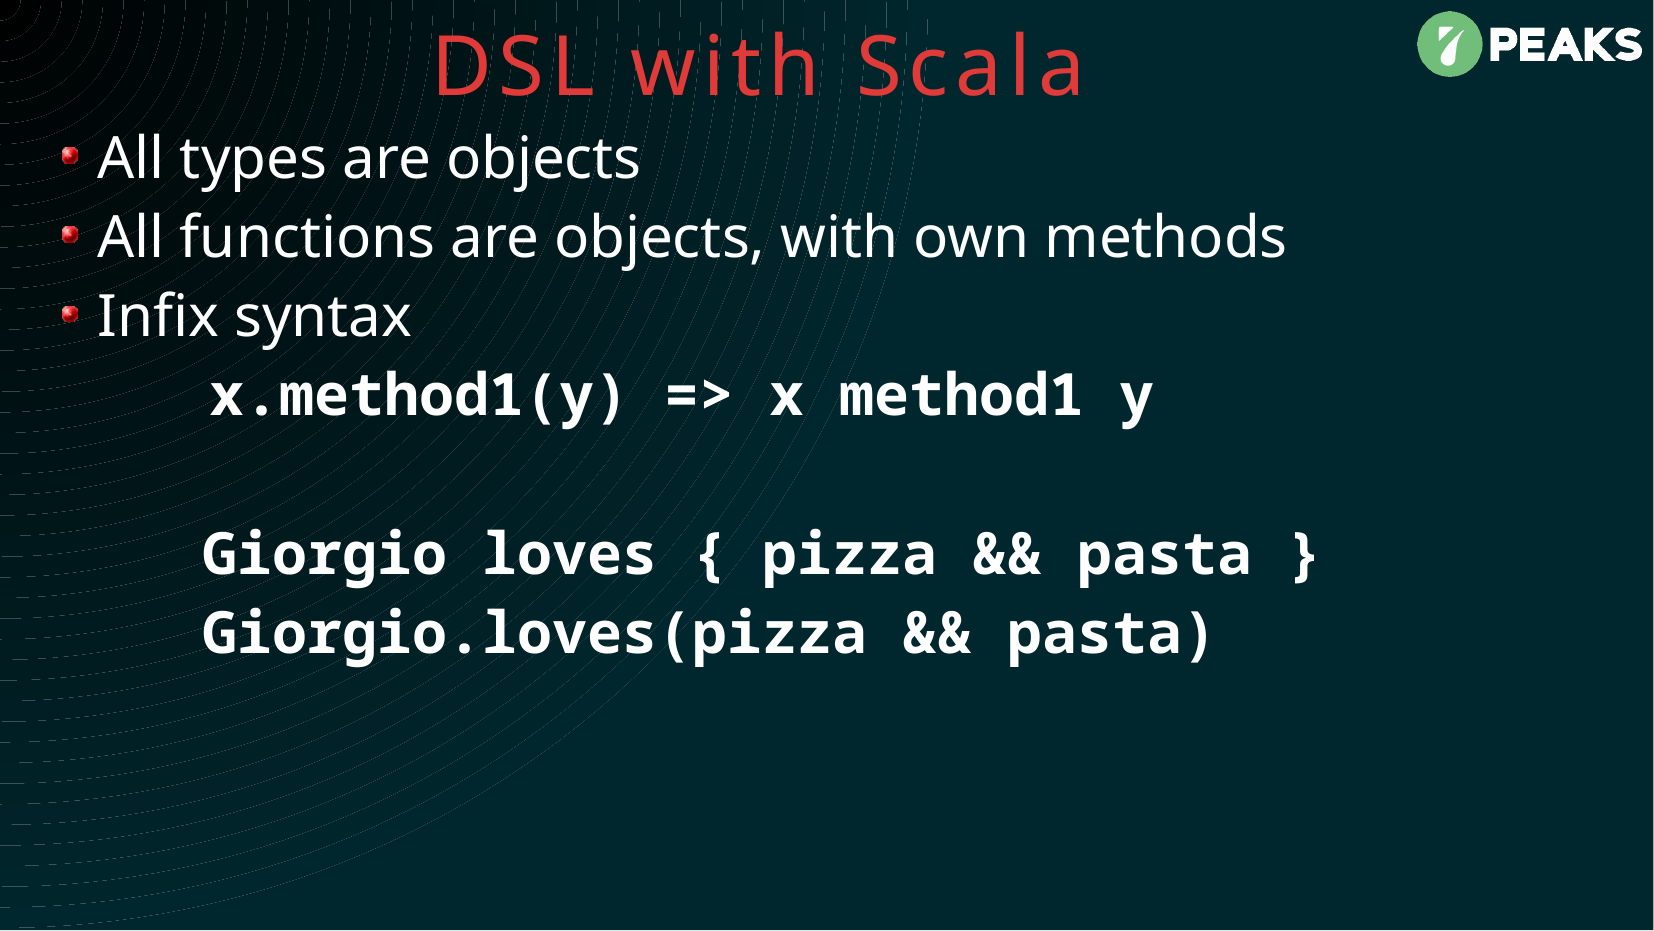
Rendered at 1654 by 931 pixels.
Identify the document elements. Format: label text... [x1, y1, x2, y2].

text_box All types are objects All functions are objects, with own methods Infix syntax x.method1(y) => x method1 y Giorgio loves { pizza && pasta } Giorgio.loves(pizza && pasta) [47, 108, 1607, 901]
picture [1417, 11, 1642, 77]
text_box DSL with Scala [416, 0, 1238, 108]
